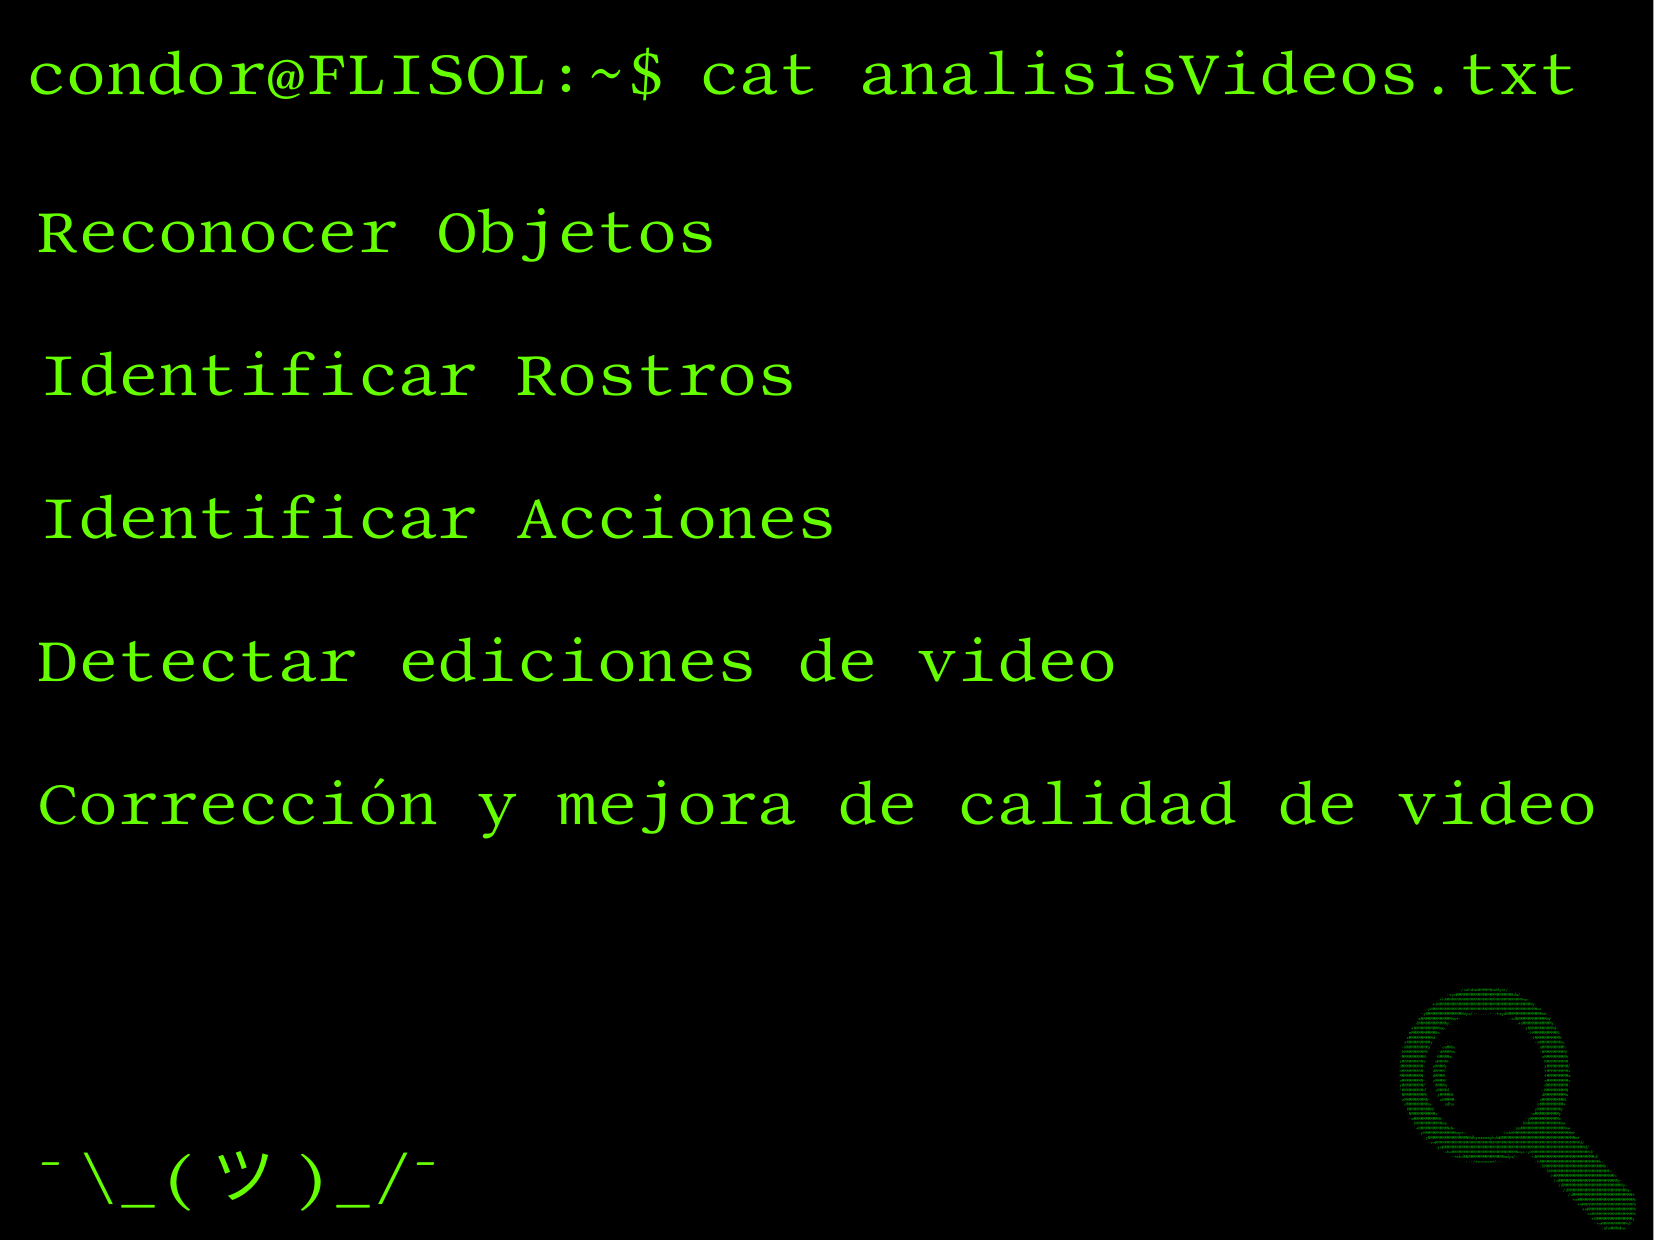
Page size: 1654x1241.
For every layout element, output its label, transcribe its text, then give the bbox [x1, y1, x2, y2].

text_box Reconocer Objetos Identificar Rostros Identificar Acciones Detectar ediciones de video Corrección y mejora de calidad de video ¯\_(ツ)_/¯ [23, 188, 1654, 1227]
picture [1399, 986, 1636, 1232]
text_box condor@FLISOL:~$ [11, 31, 1654, 189]
text_box cat analisisVideos.txt [685, 31, 1635, 118]
